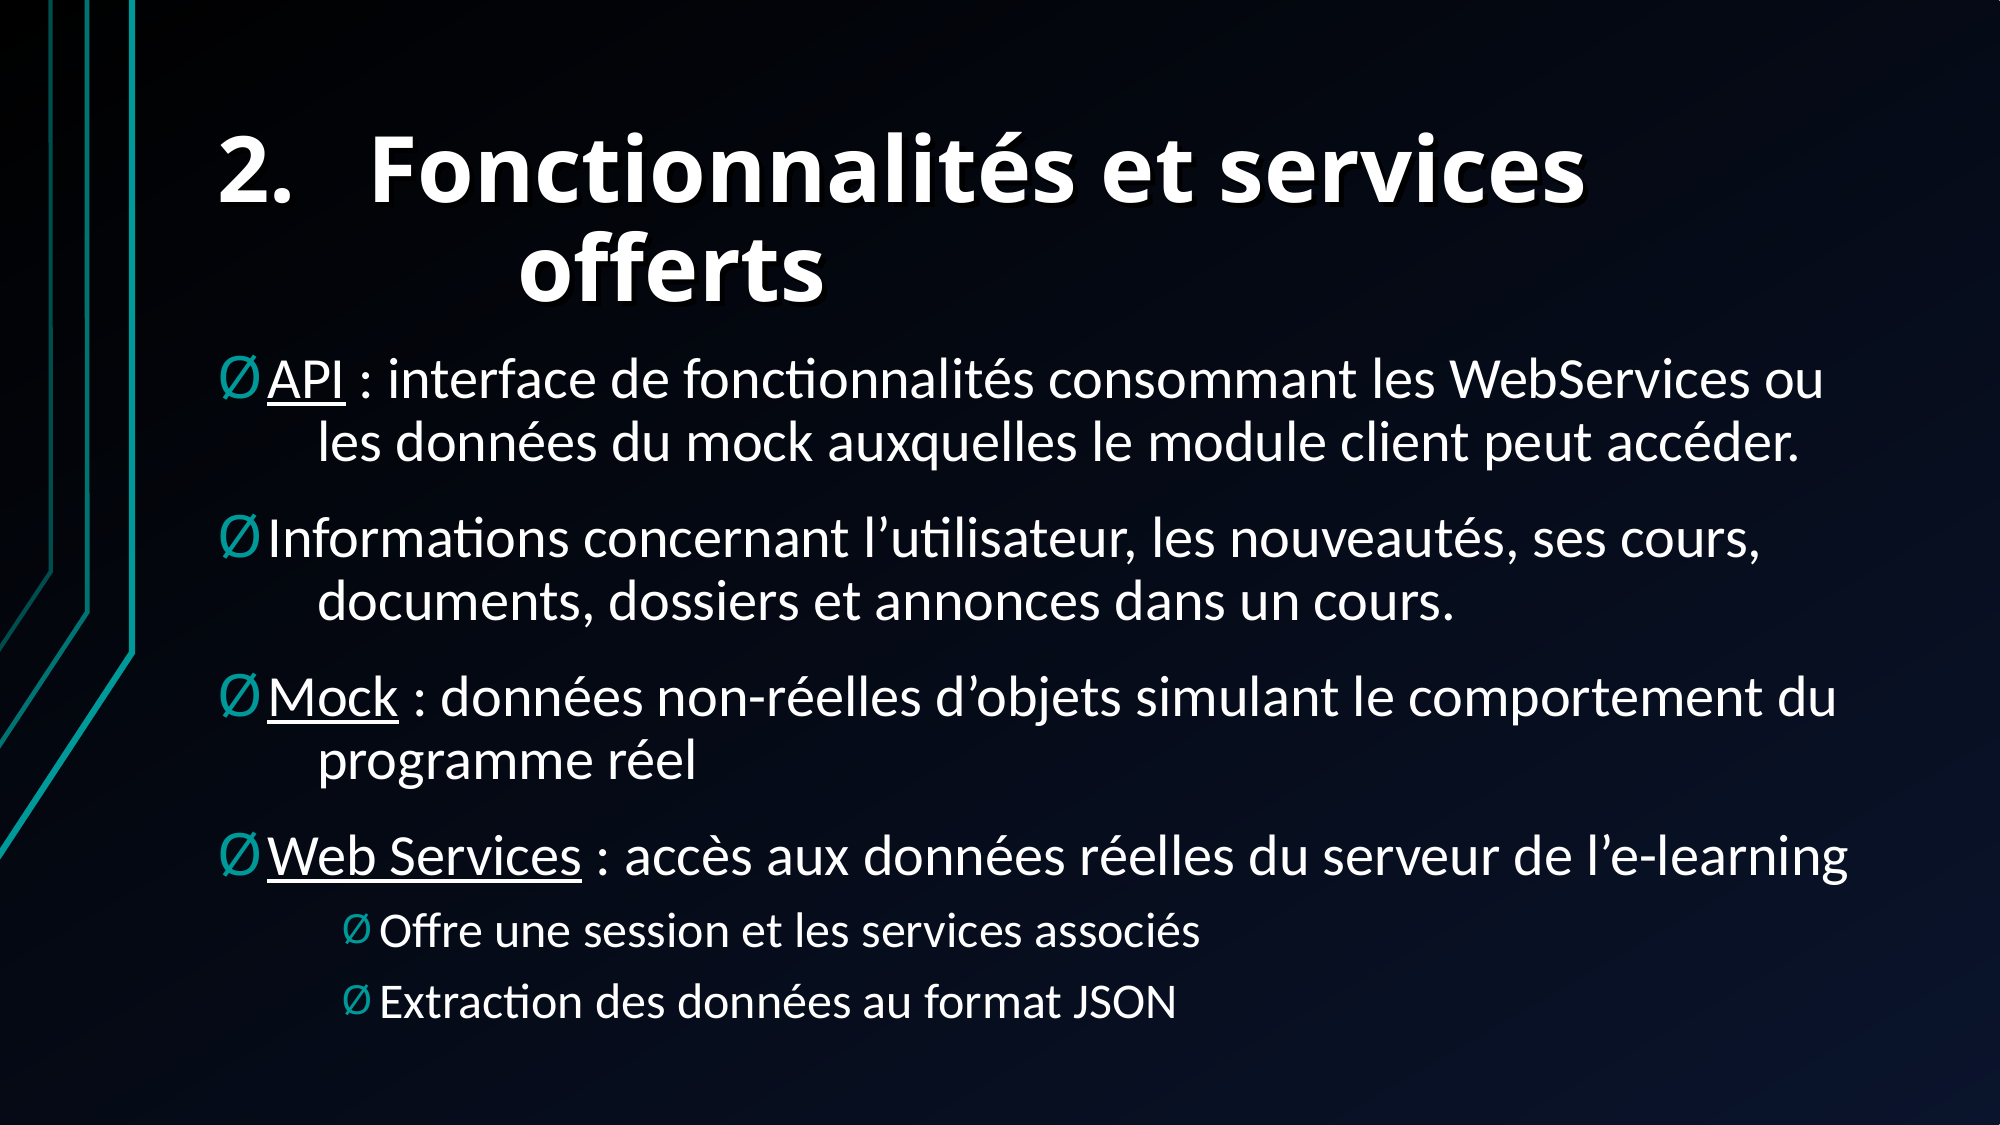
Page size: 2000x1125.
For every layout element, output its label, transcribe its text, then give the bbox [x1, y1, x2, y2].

title Fonctionnalités et services offerts [197, 113, 1897, 315]
list API : interface de fonctionnalités consommant les WebServices ou les données du mock auxquelles le module client peut accéder. Informations concernant l’utilisateur, les nouveautés, ses cours, documents, dossiers et annonces dans un cours. Mock : données non-réelles d’objets simulant le comportement du programme réel Web Services : accès aux données réelles du serveur de l’e-learning Offre une session et les services associés Extraction des données au format JSON [197, 338, 1897, 1071]
